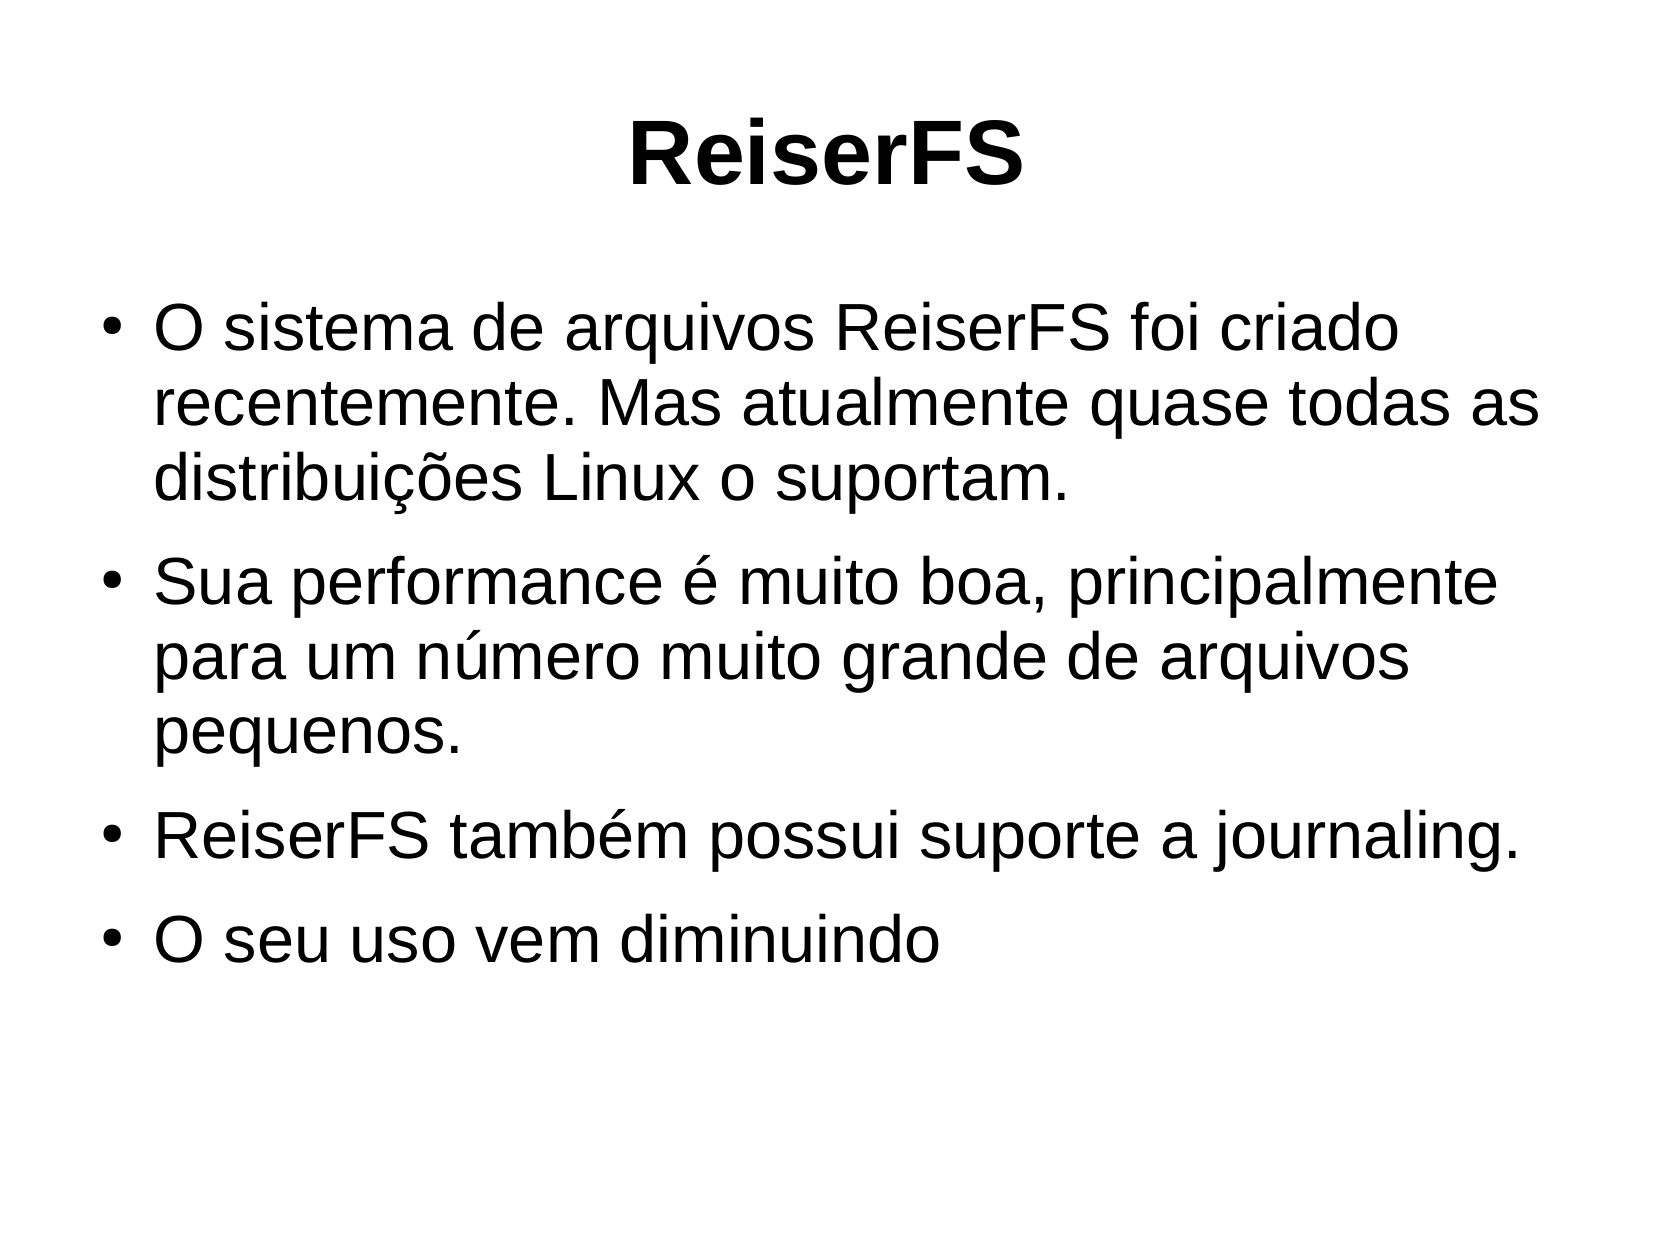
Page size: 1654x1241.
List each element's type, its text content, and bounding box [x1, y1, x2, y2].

title ReiserFS [82, 49, 1571, 257]
list O sistema de arquivos ReiserFS foi criado recentemente. Mas atualmente quase todas as distribuições Linux o suportam. Sua performance é muito boa, principalmente para um número muito grande de arquivos pequenos. ReiserFS também possui suporte a journaling. O seu uso vem diminuindo [82, 290, 1571, 1010]
